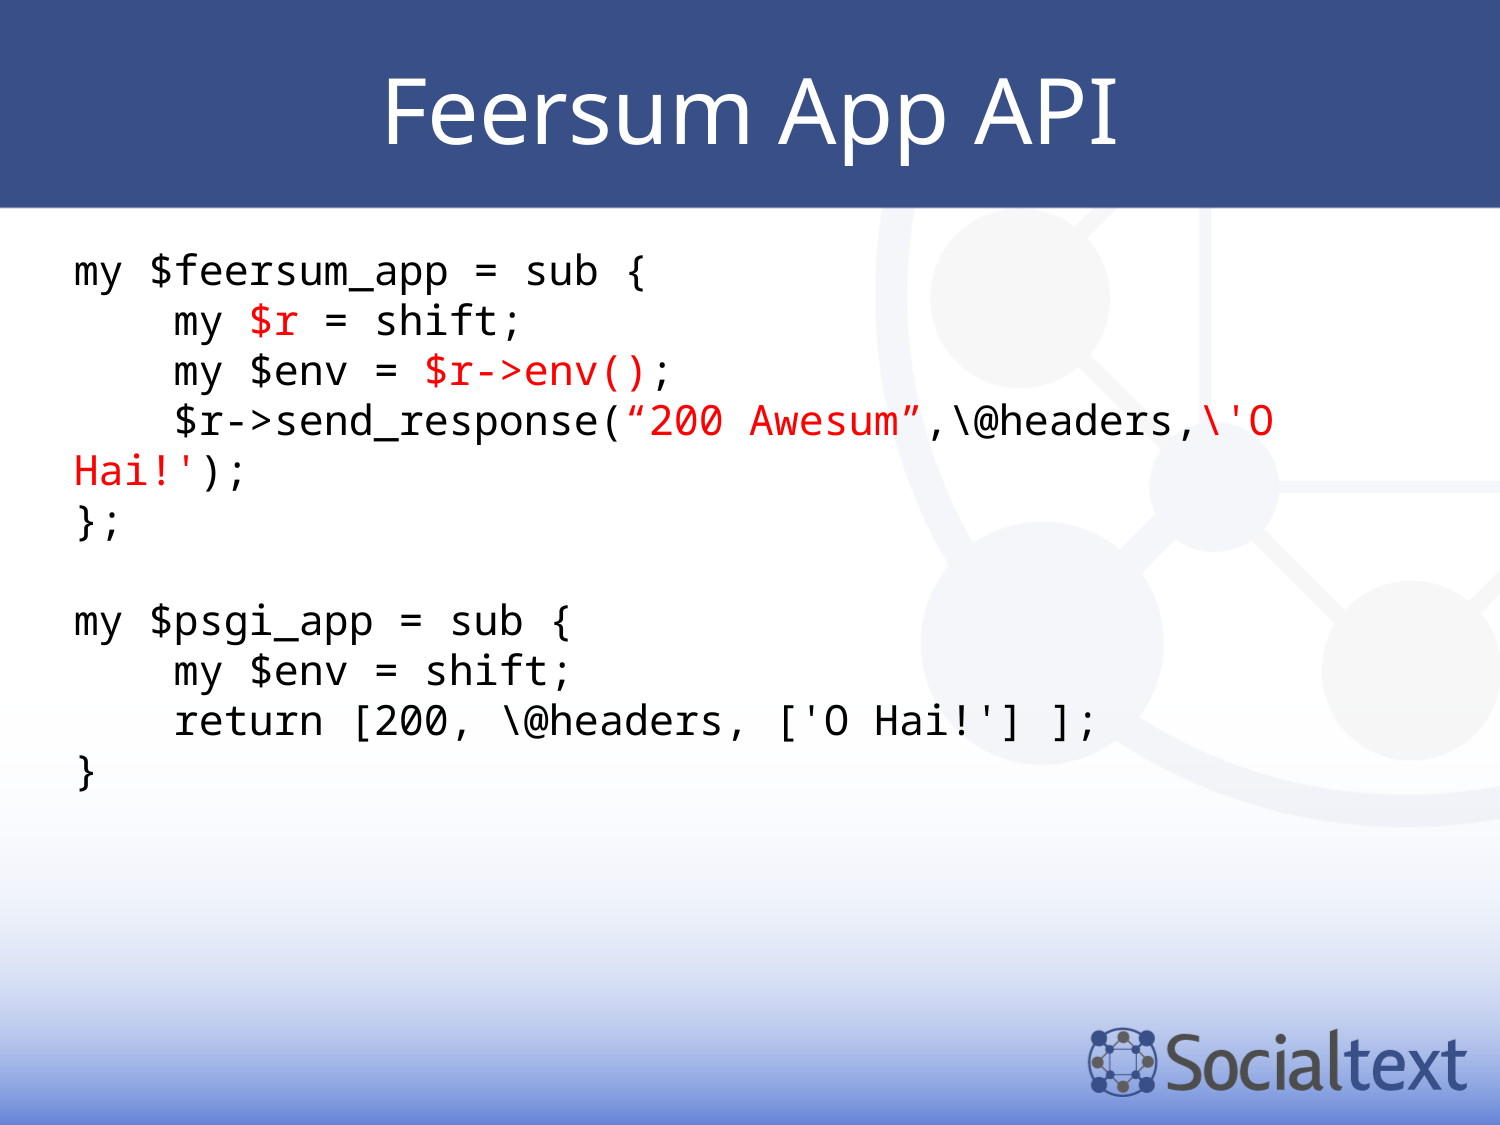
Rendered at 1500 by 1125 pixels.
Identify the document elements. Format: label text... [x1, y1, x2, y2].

text_box my $feersum_app = sub { my $r = shift; my $env = $r->env(); $r->send_response(“200 Awesum”,\@headers,\'O Hai!'); }; my $psgi_app = sub { my $env = shift; return [200, \@headers, ['O Hai!'] ]; } [59, 236, 1447, 1034]
title Feersum App API [12, 0, 1488, 229]
picture [0, 0, 1500, 1125]
